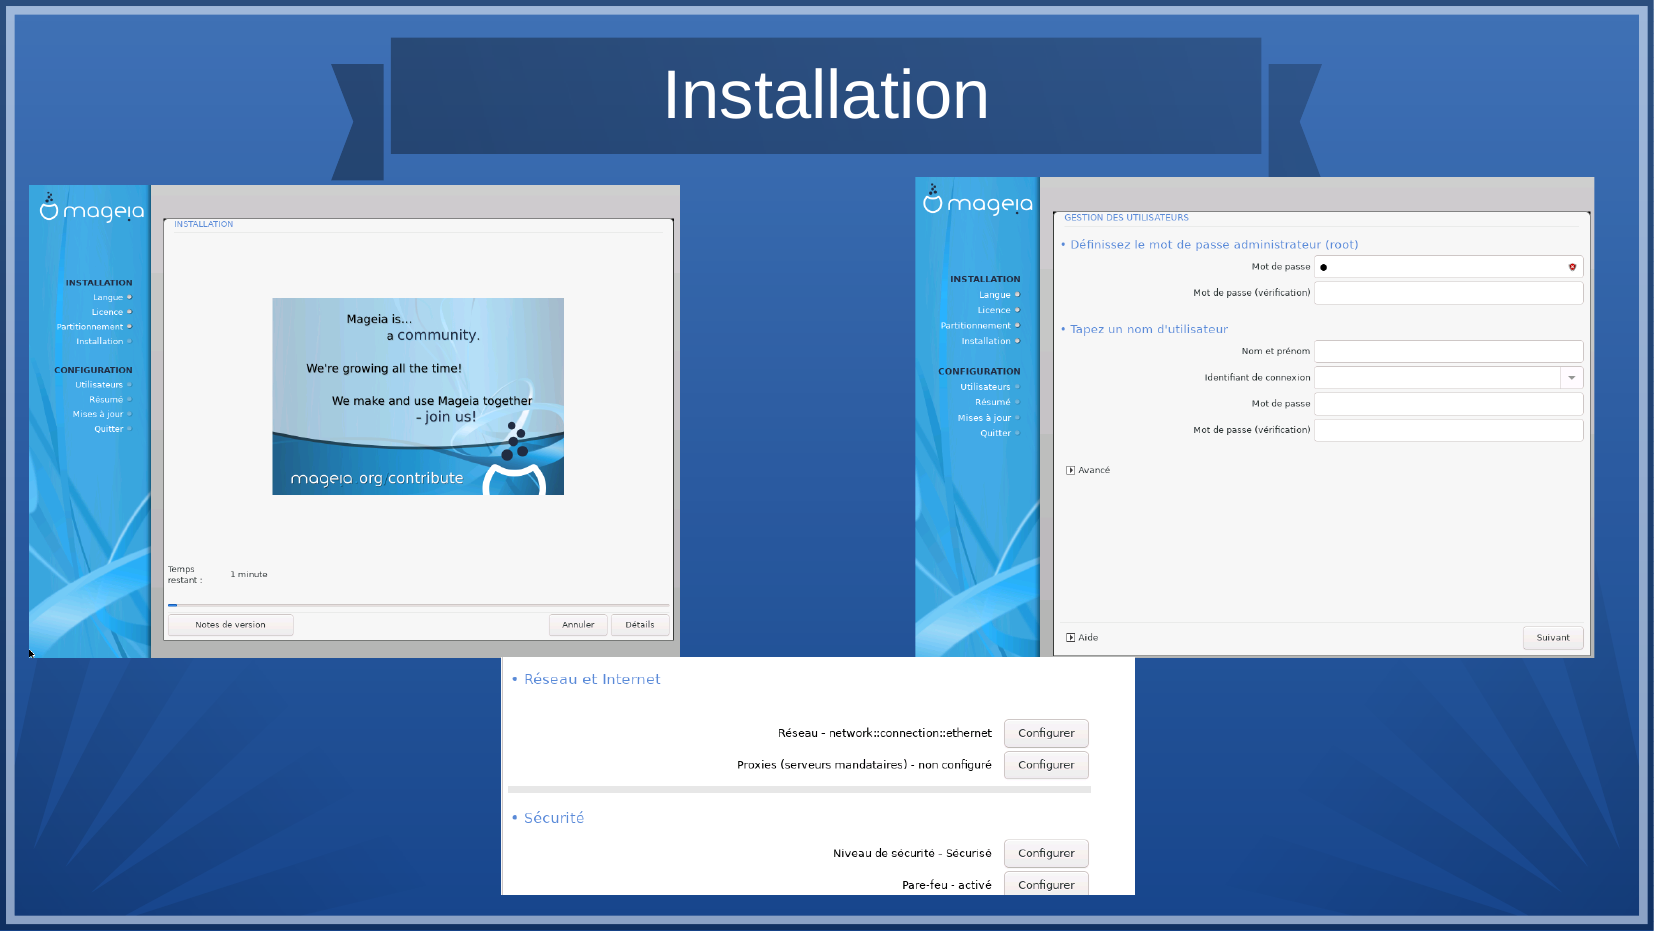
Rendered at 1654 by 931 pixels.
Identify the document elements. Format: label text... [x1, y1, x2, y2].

title Installation [389, 35, 1264, 154]
picture [29, 177, 1595, 895]
